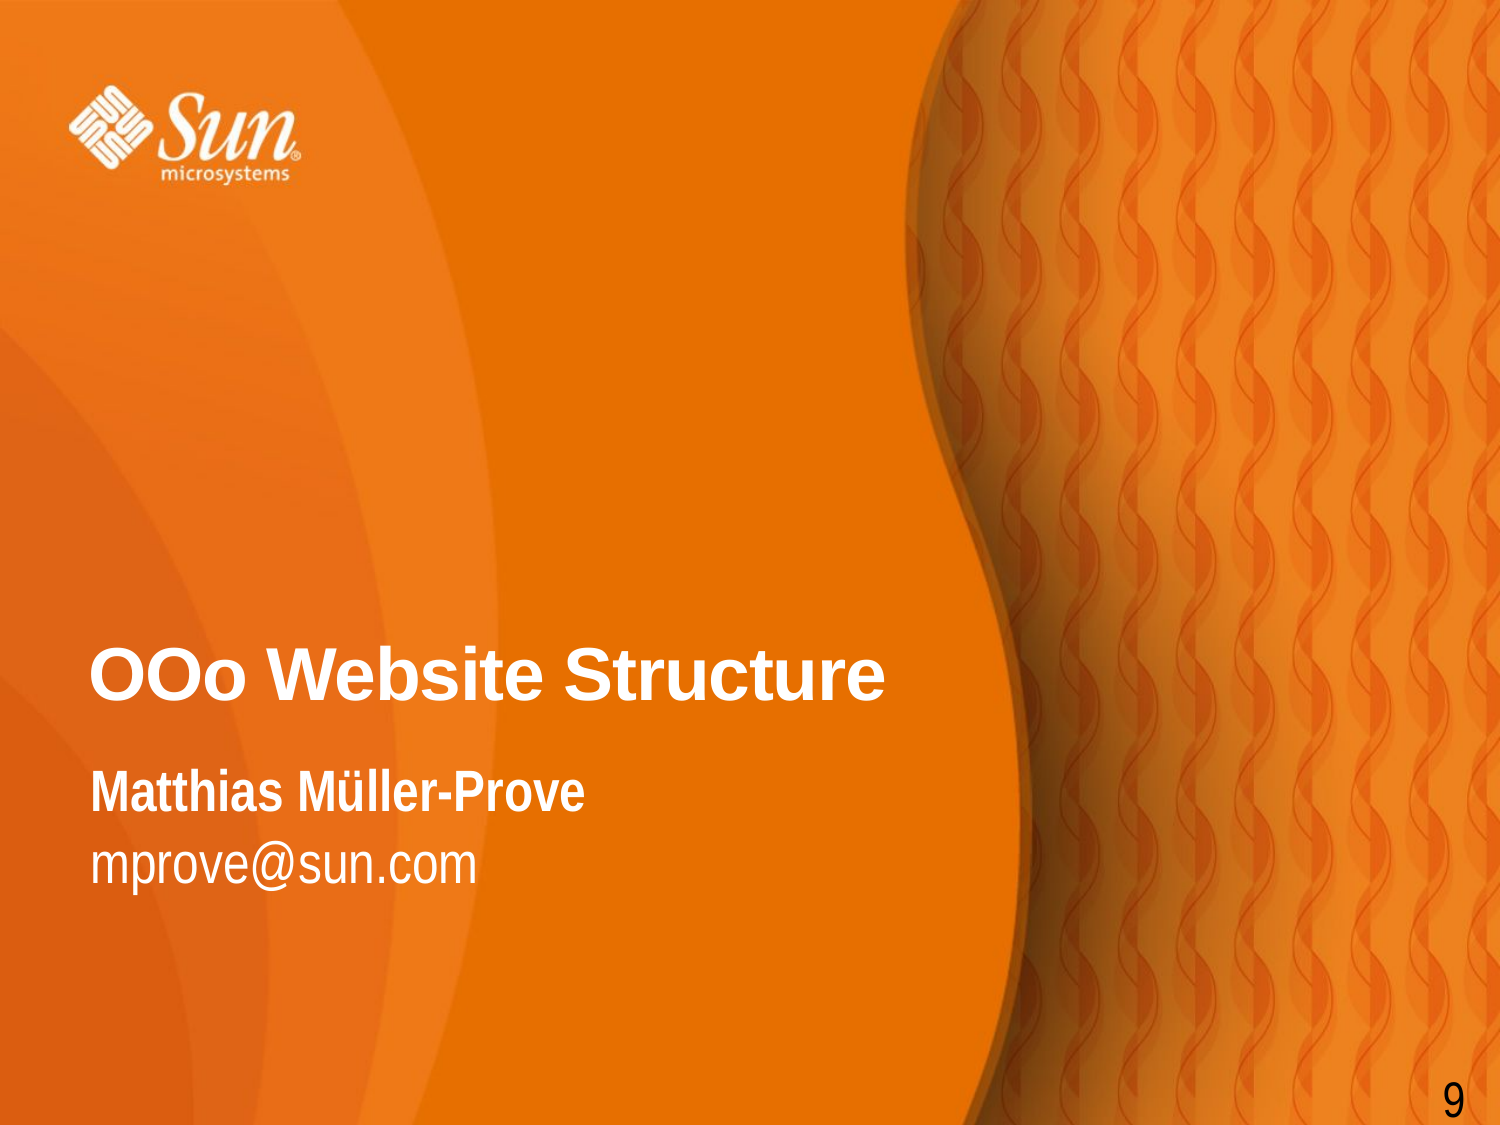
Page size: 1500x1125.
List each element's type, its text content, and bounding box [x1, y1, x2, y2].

title OOo Website Structure [88, 527, 970, 716]
picture [0, 0, 1500, 1125]
text_box <number> [1278, 1074, 1466, 1125]
list Matthias Müller-Prove mprove@sun.com [90, 766, 1080, 969]
